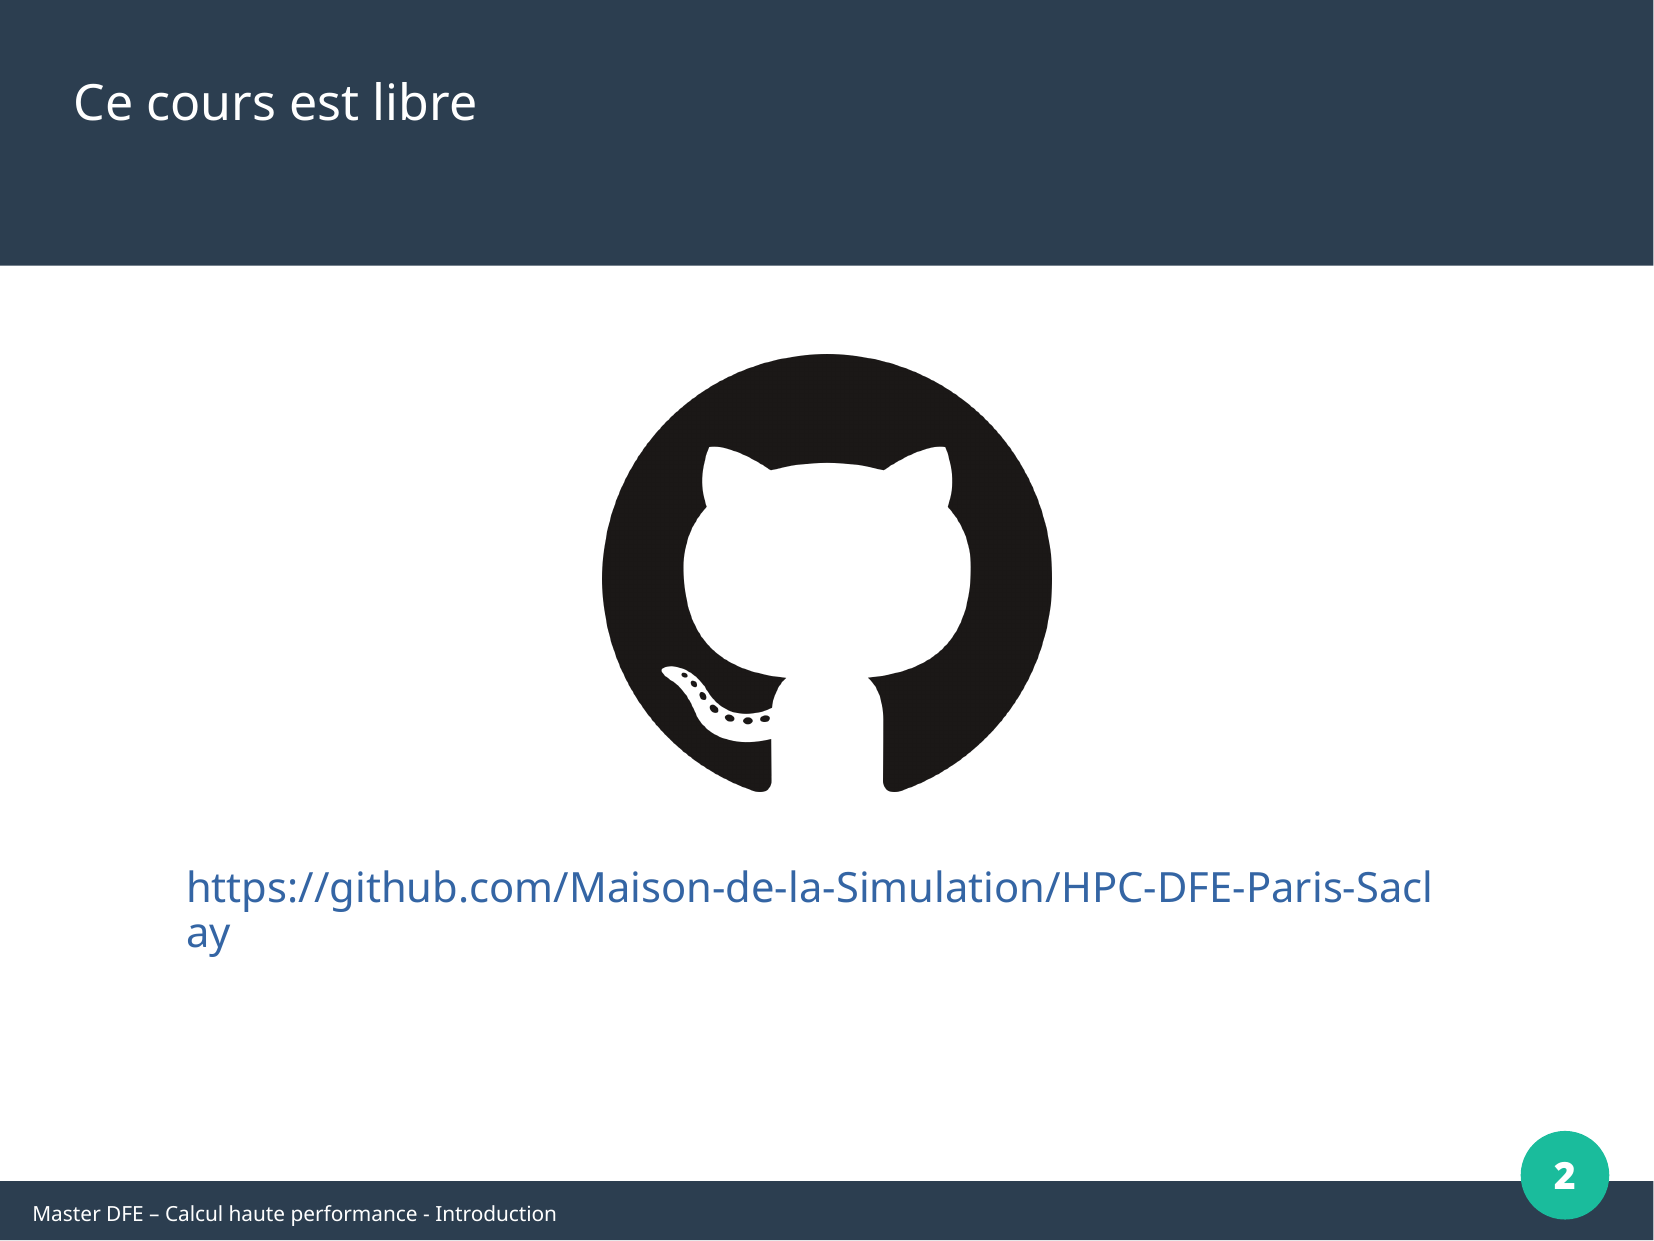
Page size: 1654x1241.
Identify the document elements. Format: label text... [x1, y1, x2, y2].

text_box https://github.com/Maison-de-la-Simulation/HPC-DFE-Paris-Saclay [171, 850, 1471, 979]
text_box Master DFE – Calcul haute performance - Introduction [17, 1191, 1436, 1235]
picture [602, 354, 1052, 792]
text_box Ce cours est libre [59, 59, 1477, 142]
